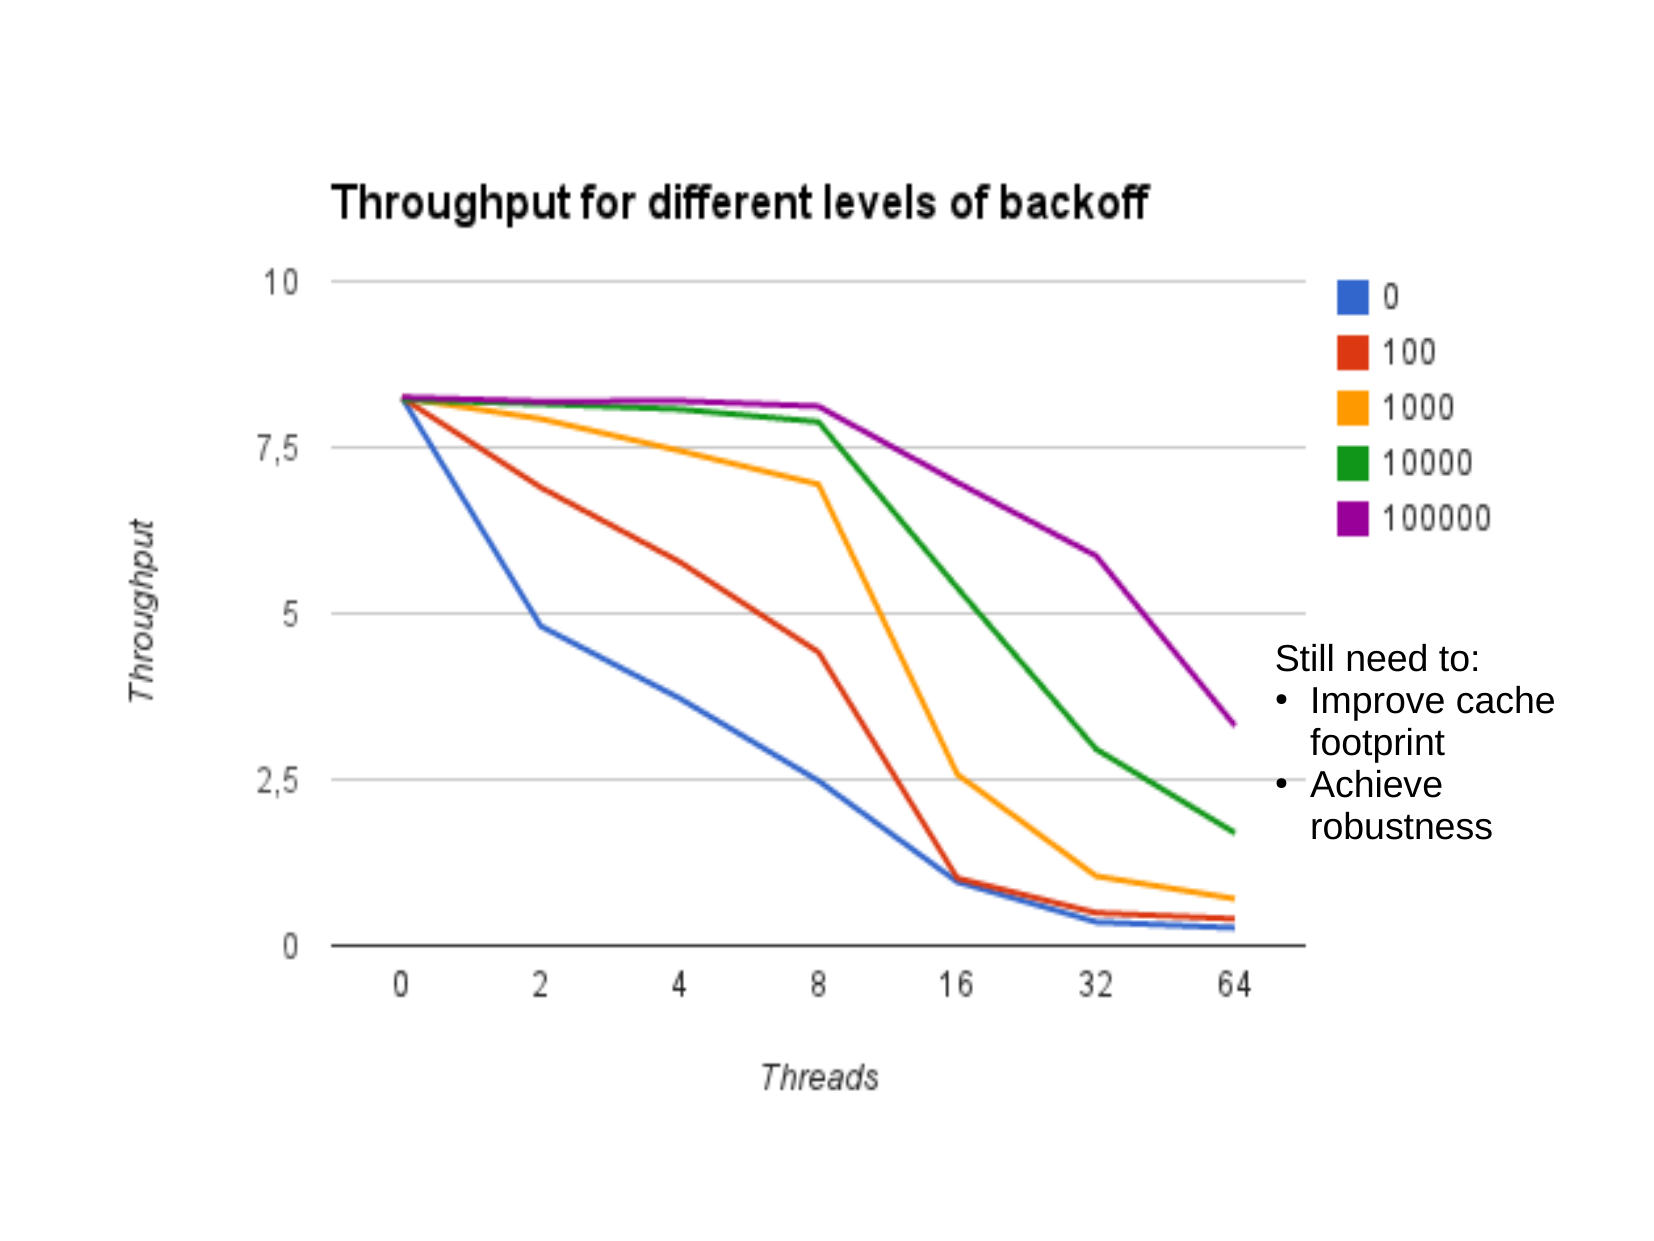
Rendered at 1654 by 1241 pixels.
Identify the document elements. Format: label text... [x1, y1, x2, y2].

text_box Still need to: Improve cache footprint Achieve robustness [1260, 630, 1636, 855]
picture [30, 74, 1606, 1156]
